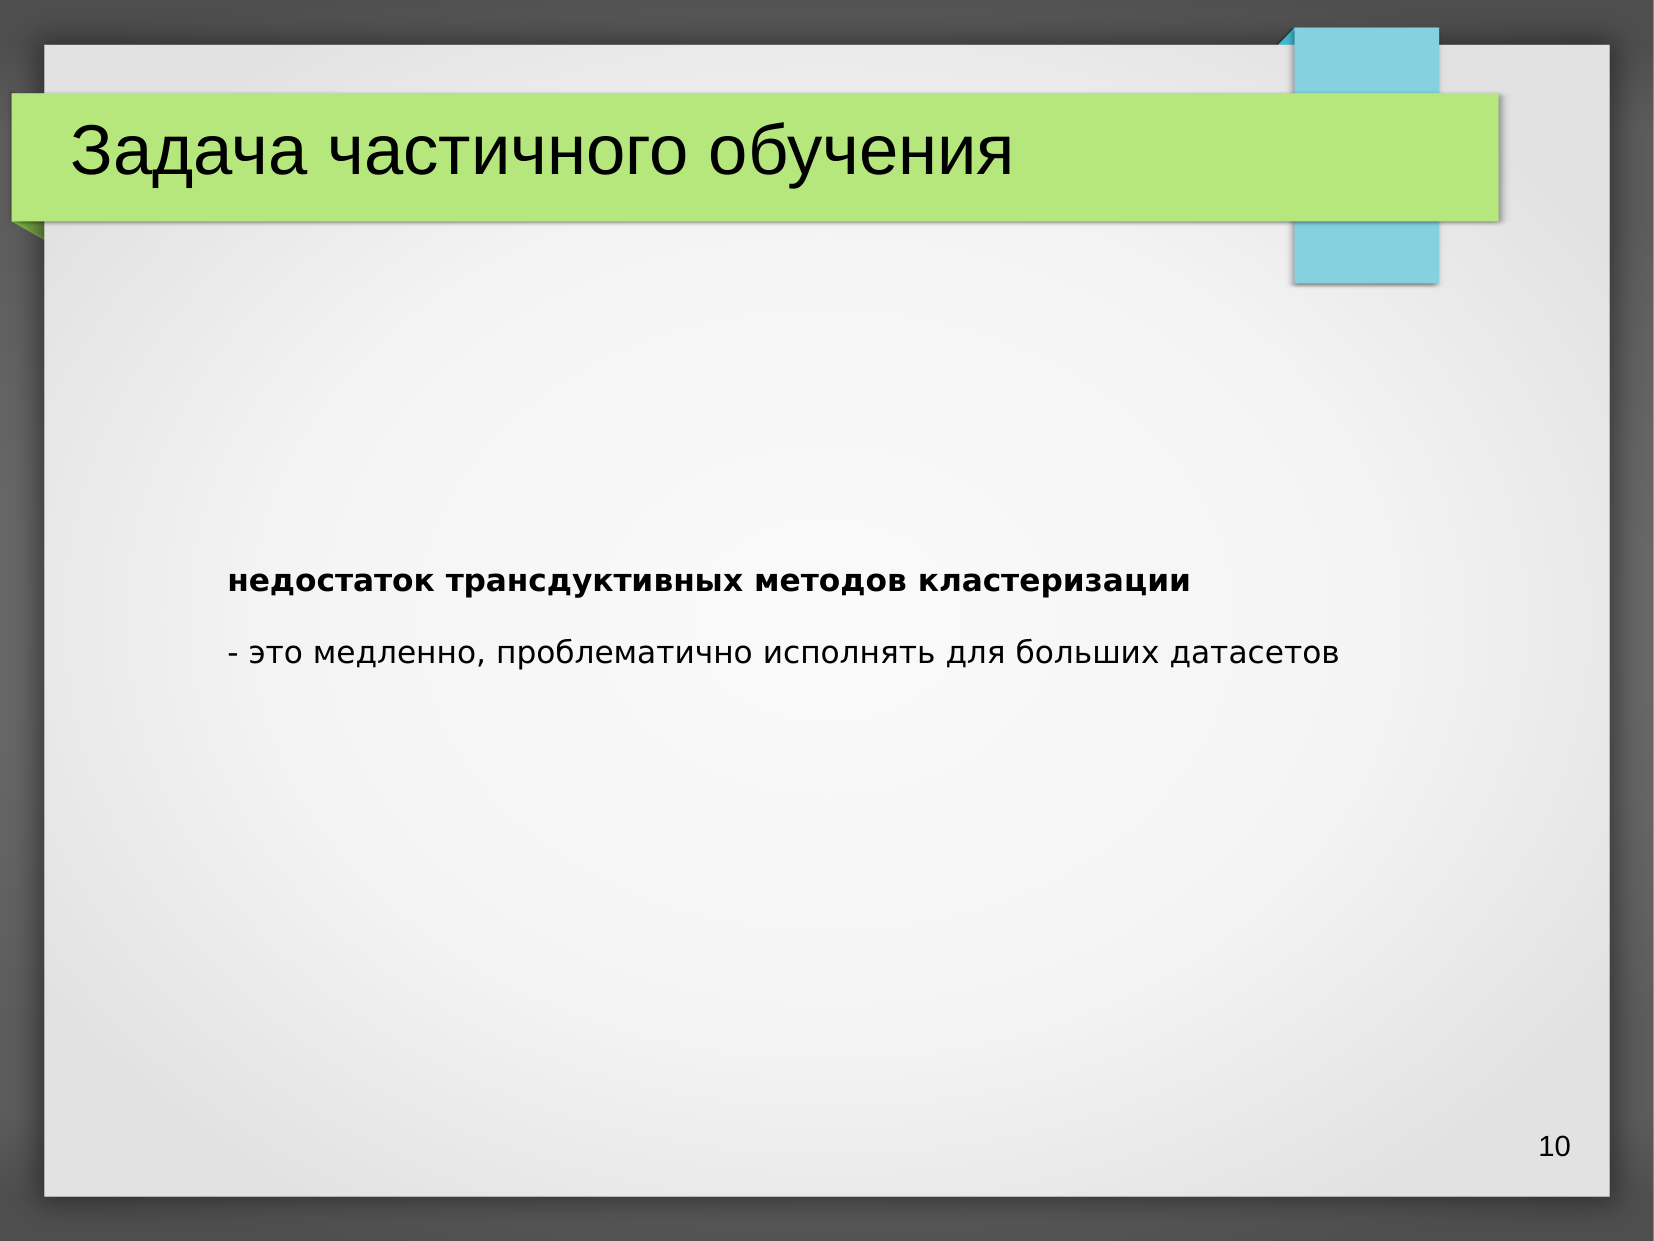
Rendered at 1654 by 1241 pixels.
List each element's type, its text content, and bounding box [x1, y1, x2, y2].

title Задача частичного обучения [70, 110, 1134, 190]
picture [0, 0, 1654, 1241]
text_box недостаток трансдуктивных методов кластеризации - это медленно, проблематично исполнять для больших датасетов [212, 555, 1394, 686]
